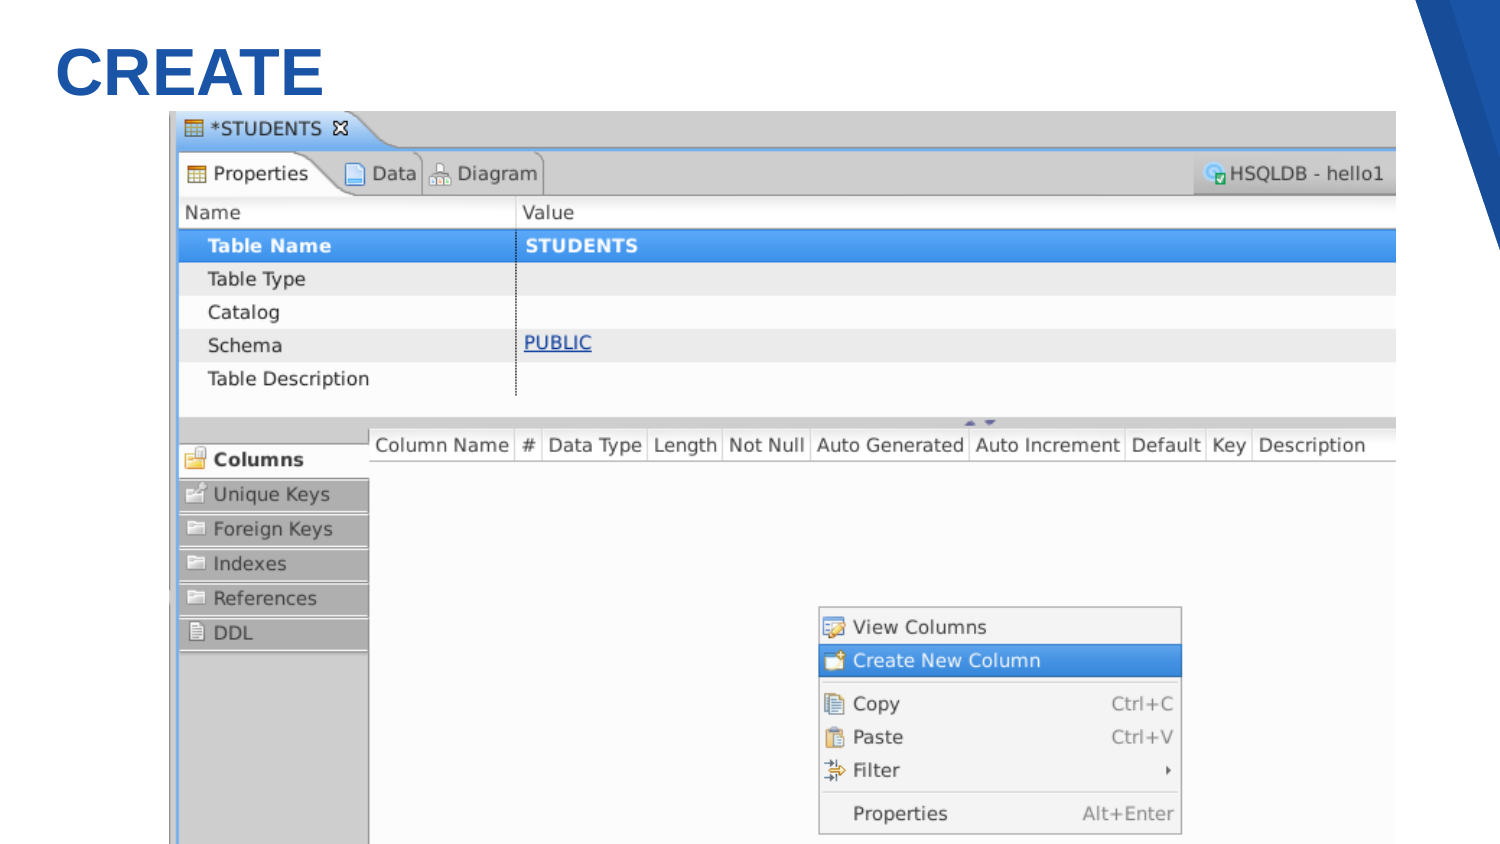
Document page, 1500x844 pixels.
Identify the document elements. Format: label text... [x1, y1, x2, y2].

title CREATE [40, 56, 1231, 124]
picture [169, 111, 1396, 844]
